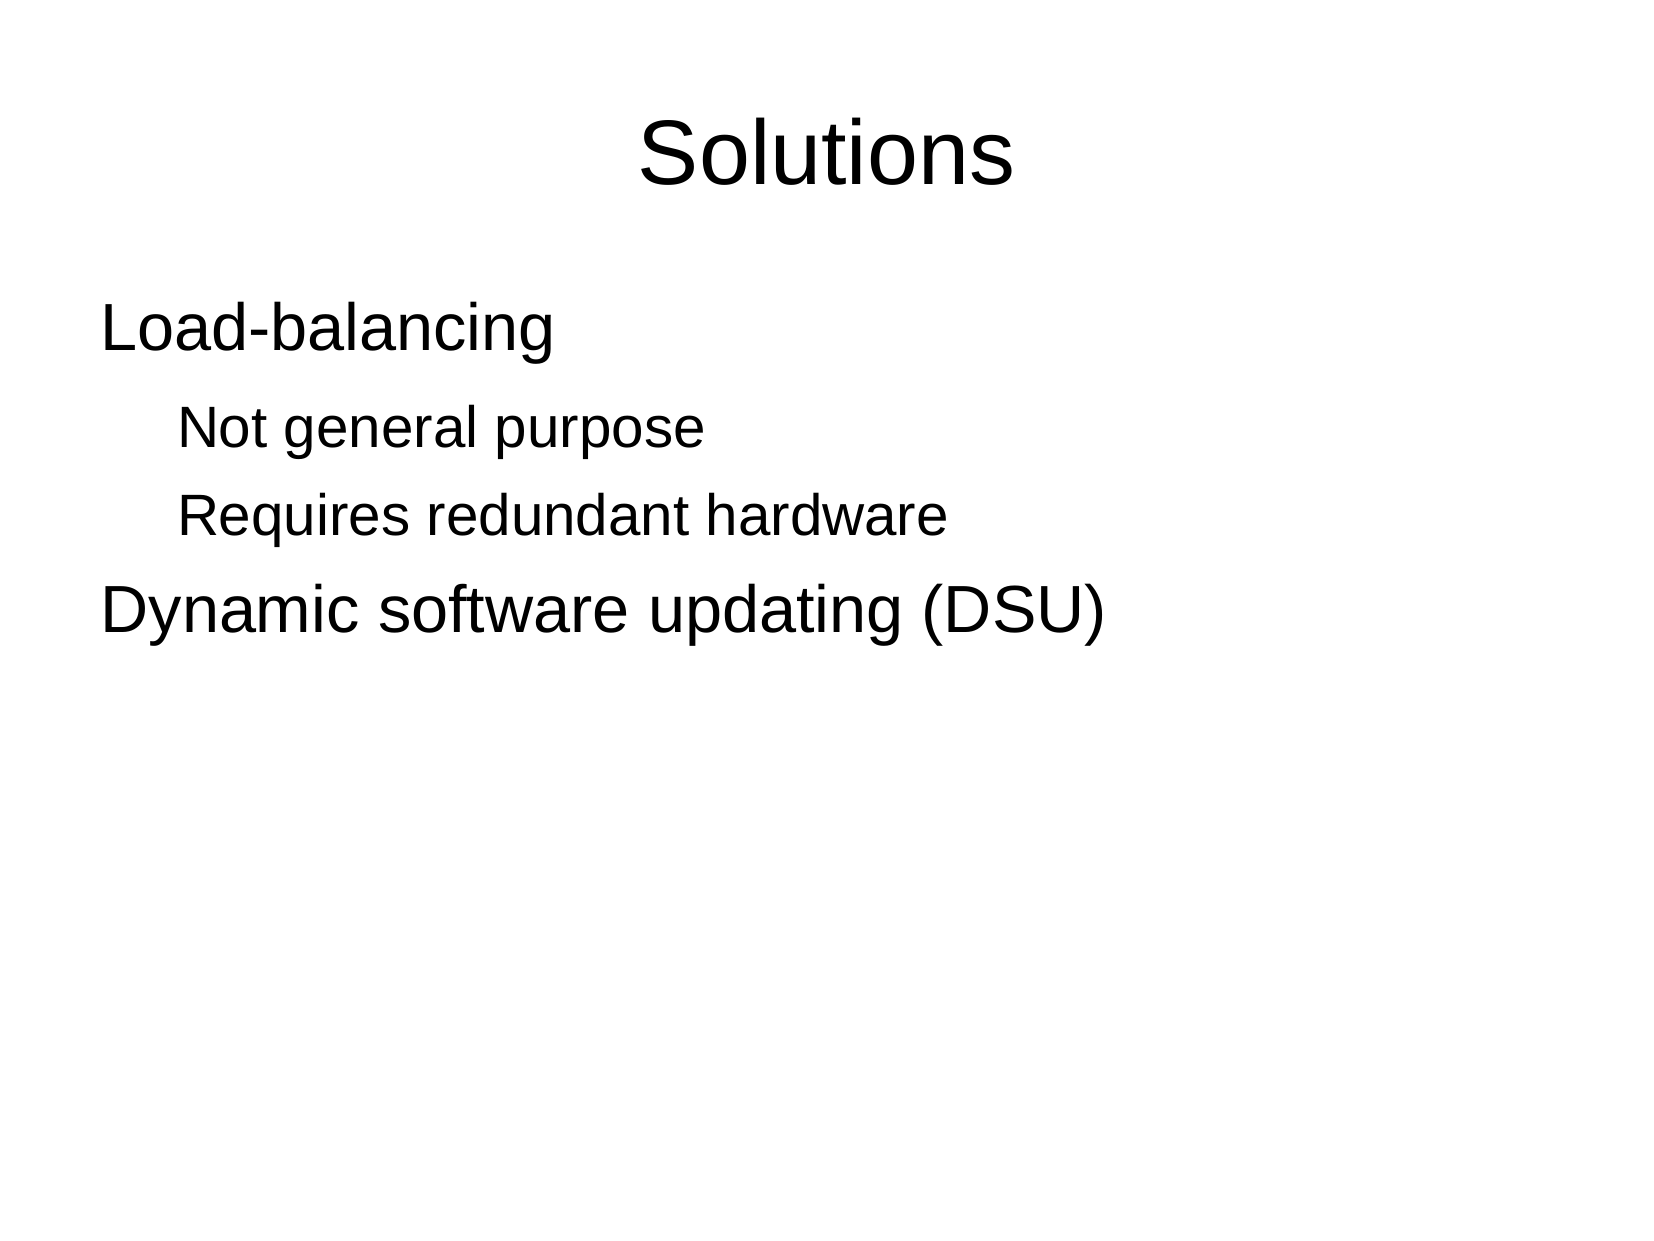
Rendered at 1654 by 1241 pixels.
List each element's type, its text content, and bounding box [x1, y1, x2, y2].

list Load-balancing Not general purpose Requires redundant hardware Dynamic software updating (DSU) [82, 290, 1571, 1109]
title Solutions [82, 49, 1571, 257]
